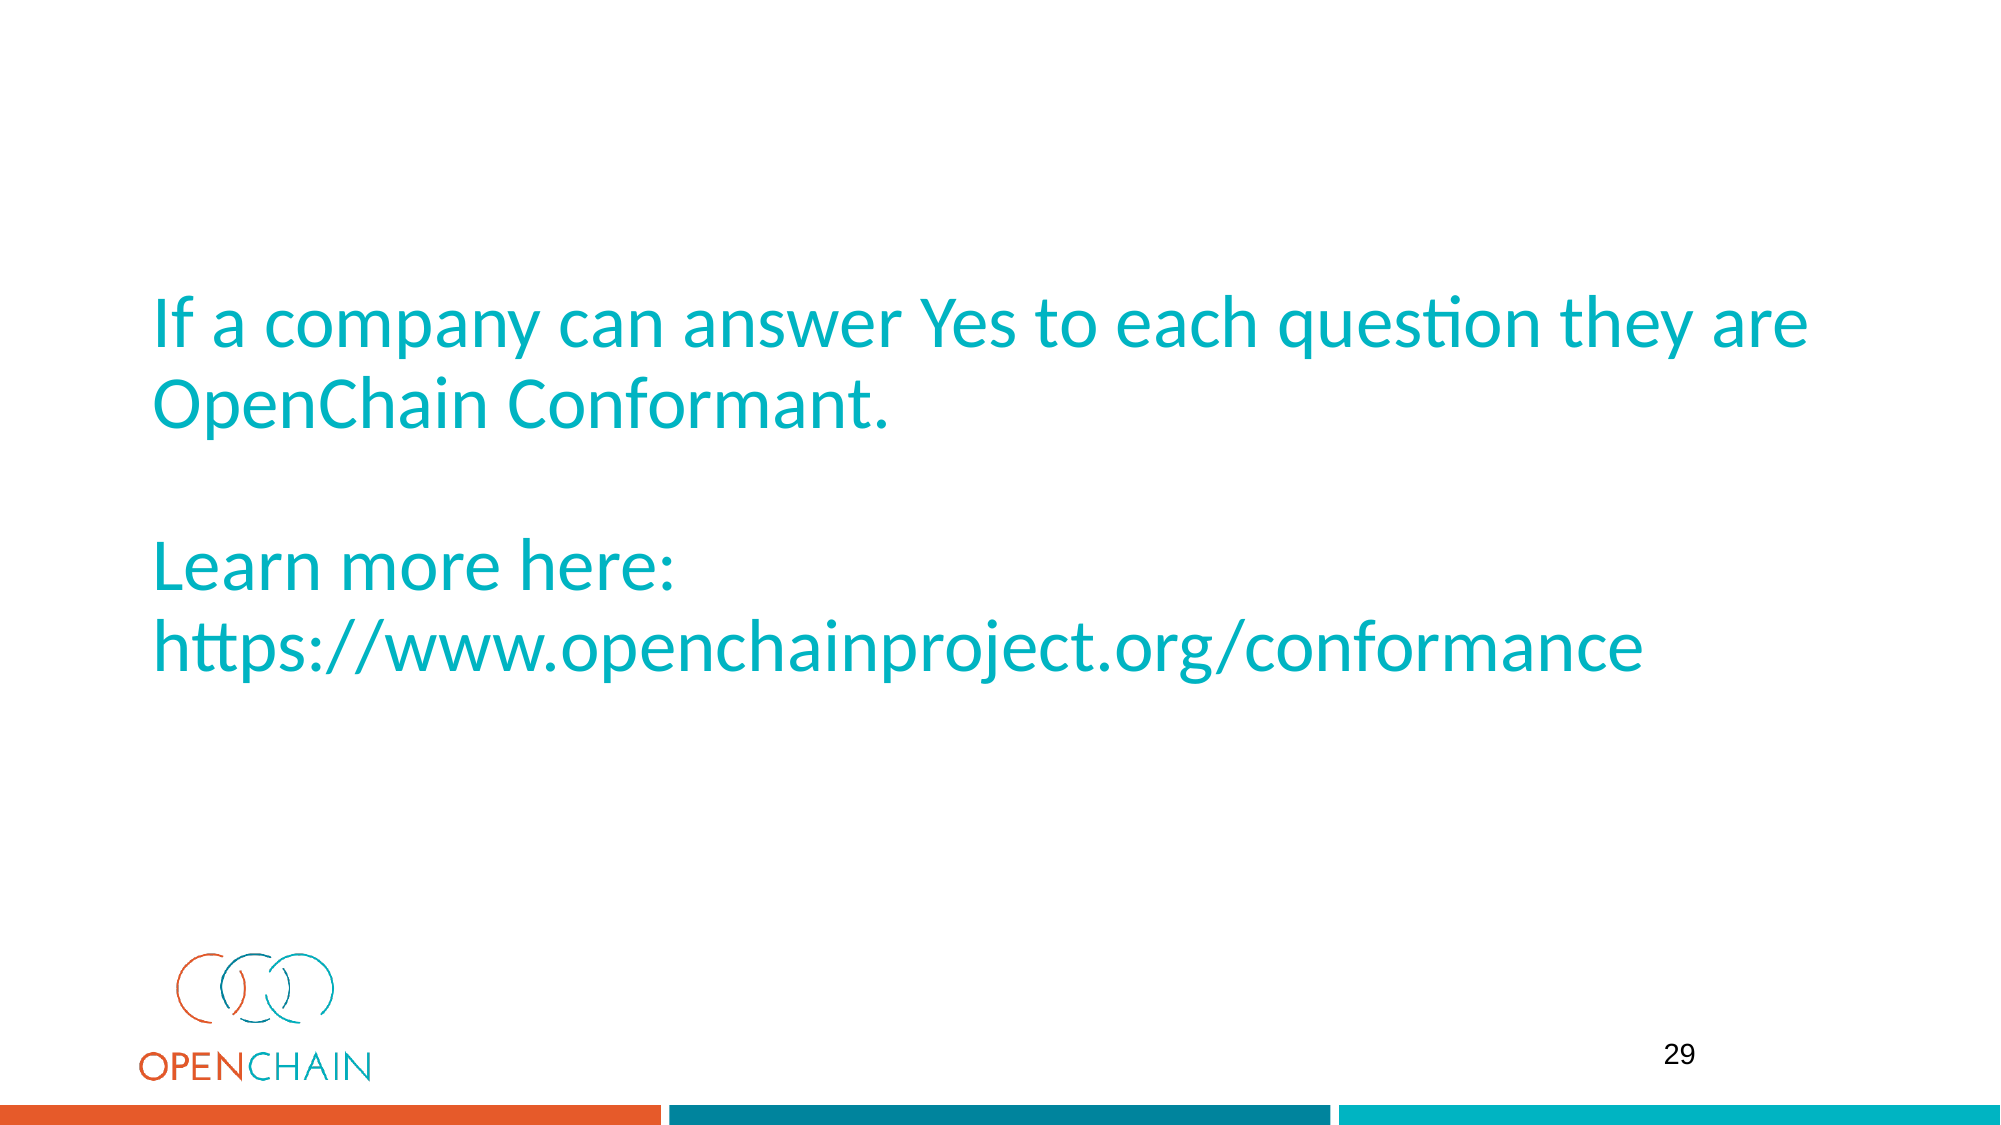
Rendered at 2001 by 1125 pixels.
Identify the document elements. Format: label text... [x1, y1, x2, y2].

slide_number <number> [1648, 1022, 1863, 1083]
title If a company can answer Yes to each question they are OpenChain Conformant. Learn more here: https://www.openchainproject.org/conformance [137, 376, 1863, 594]
picture [137, 951, 372, 1082]
